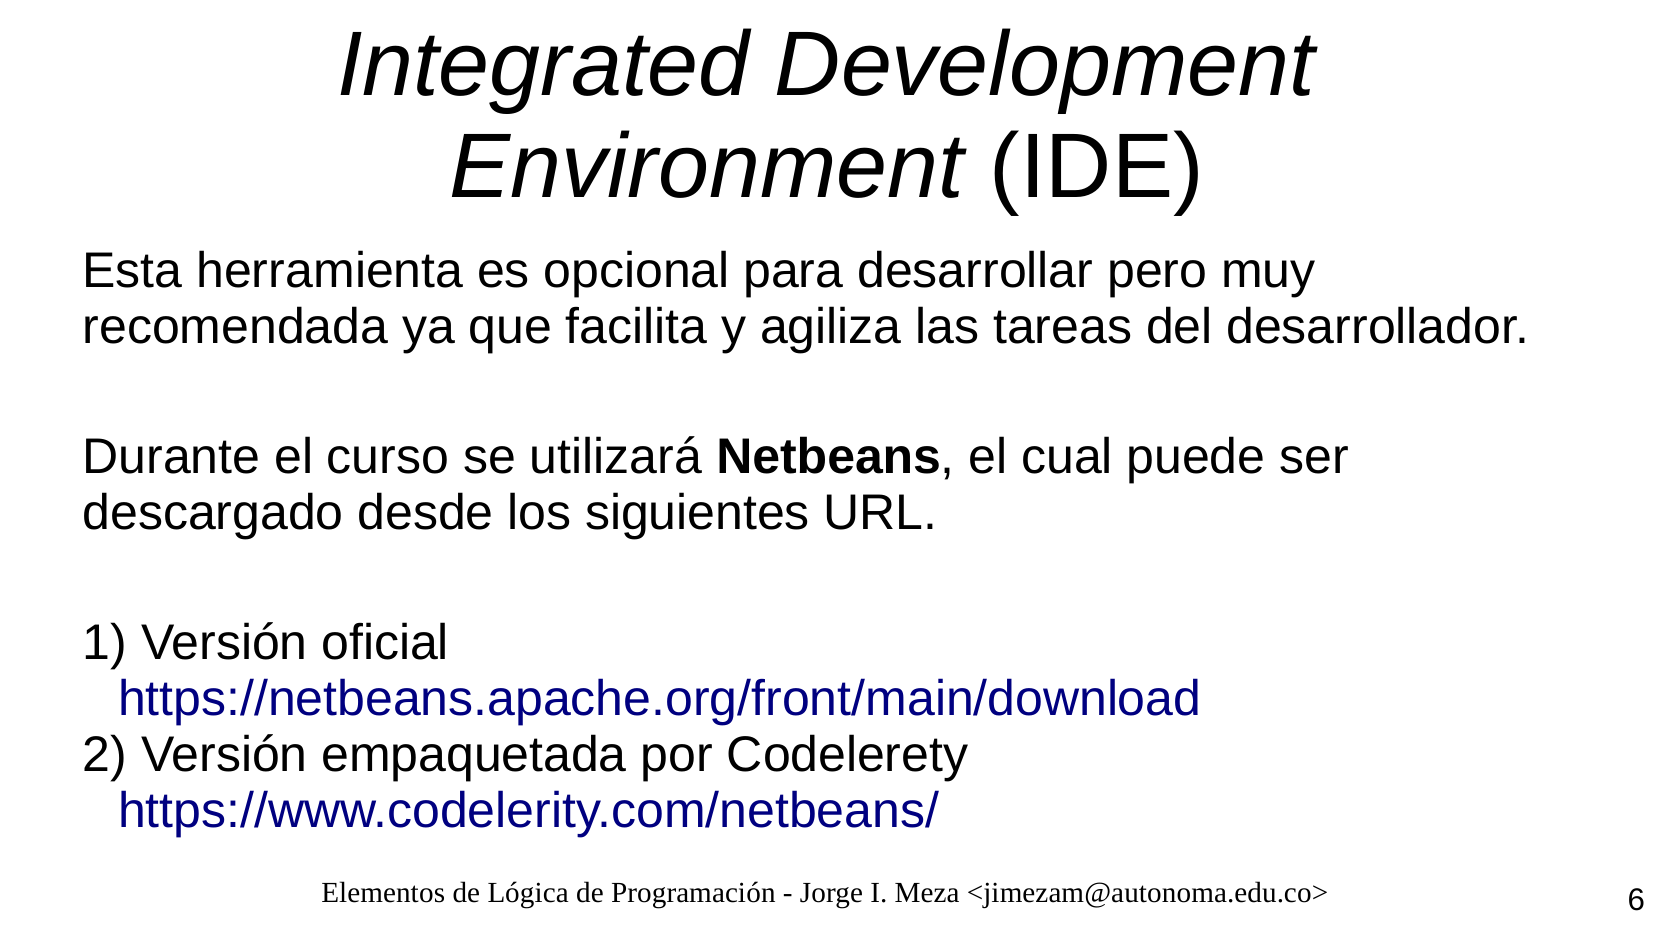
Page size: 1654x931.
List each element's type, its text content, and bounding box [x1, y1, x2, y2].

subtitle Esta herramienta es opcional para desarrollar pero muy recomendada ya que facilita y agiliza las tareas del desarrollador. Durante el curso se utilizará Netbeans, el cual puede ser descargado desde los siguientes URL. Versión oficial https://netbeans.apache.org/front/main/download Versión empaquetada por Codelerety https://www.codelerity.com/netbeans/ [82, 217, 1571, 863]
title Integrated Development Environment (IDE) [82, 12, 1571, 217]
